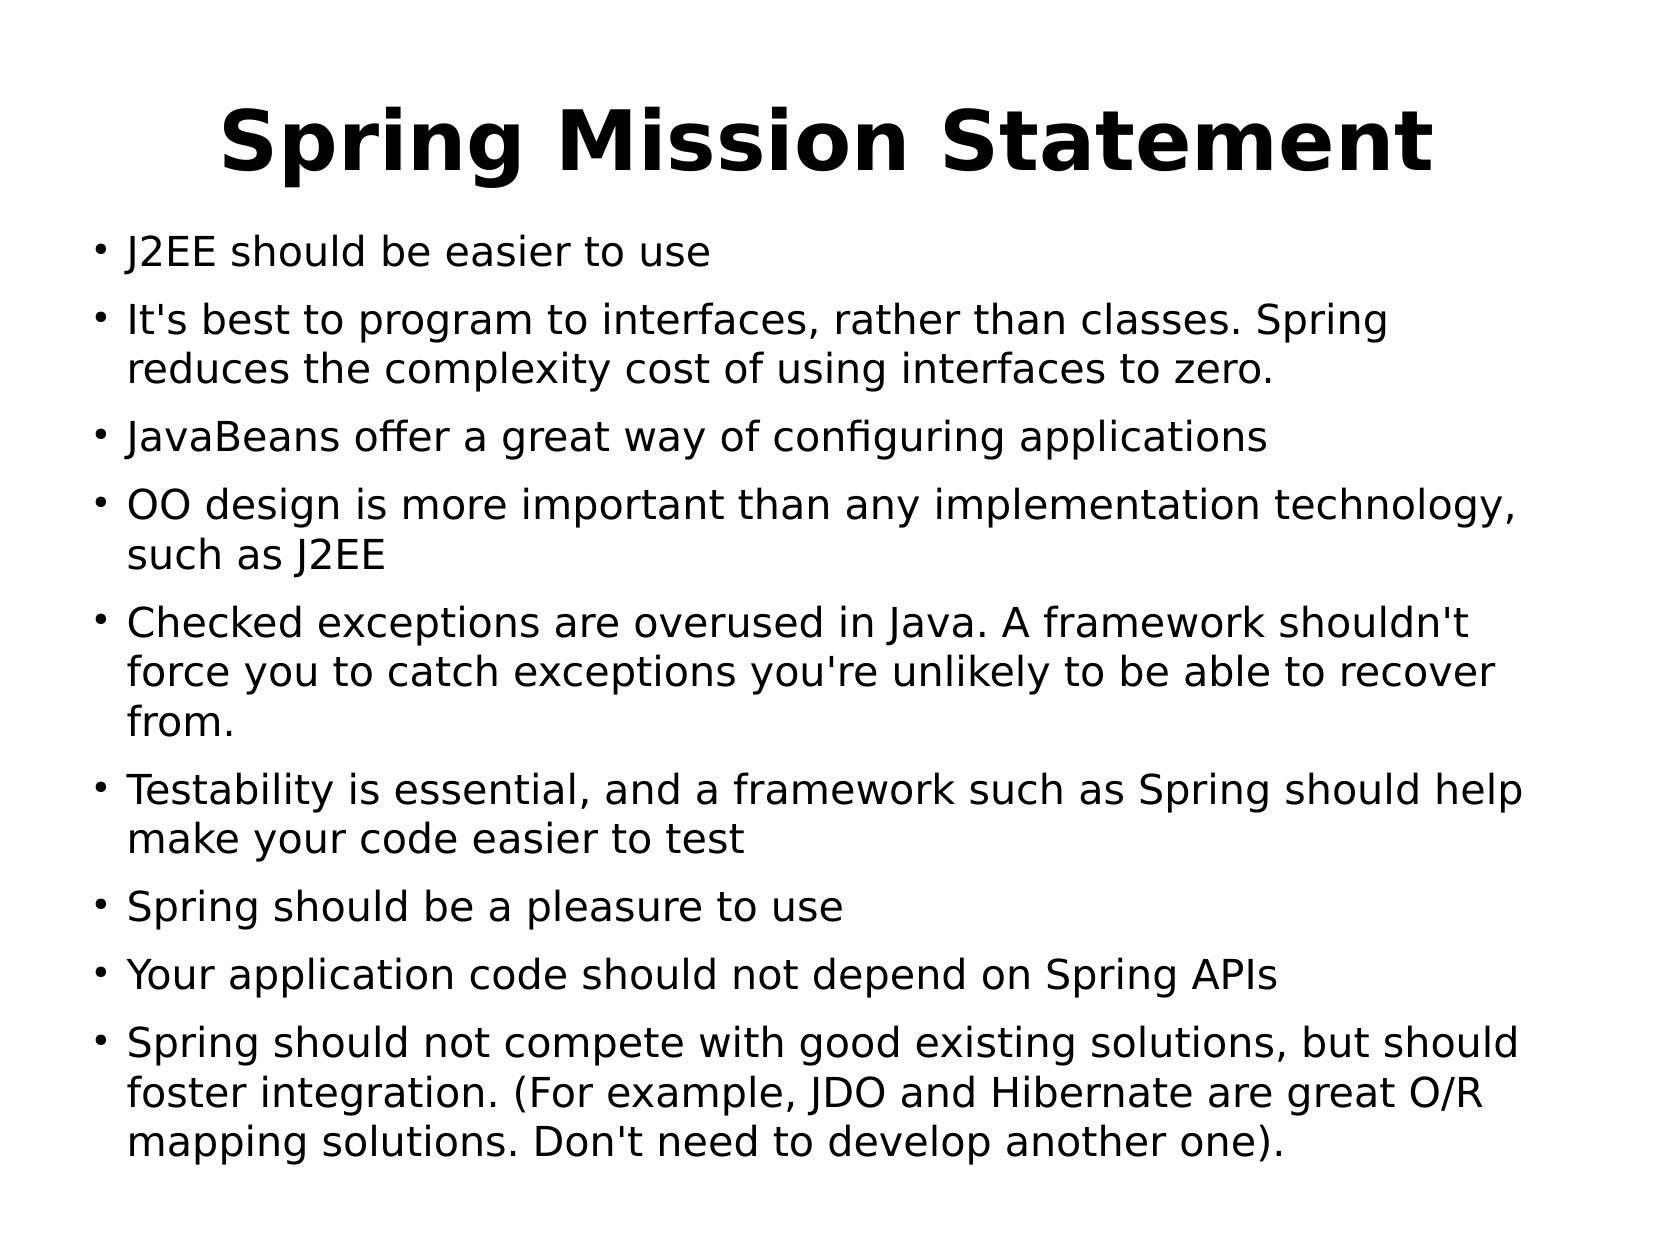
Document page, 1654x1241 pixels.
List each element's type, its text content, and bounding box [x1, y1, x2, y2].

title Spring Mission Statement [82, 49, 1571, 196]
list J2EE should be easier to use It's best to program to interfaces, rather than classes. Spring reduces the complexity cost of using interfaces to zero. JavaBeans offer a great way of configuring applications OO design is more important than any implementation technology, such as J2EE Checked exceptions are overused in Java. A framework shouldn't force you to catch exceptions you're unlikely to be able to recover from. Testability is essential, and a framework such as Spring should help make your code easier to test Spring should be a pleasure to use Your application code should not depend on Spring APIs Spring should not compete with good existing solutions, but should foster integration. (For example, JDO and Hibernate are great O/R mapping solutions. Don't need to develop another one). [82, 225, 1538, 1186]
